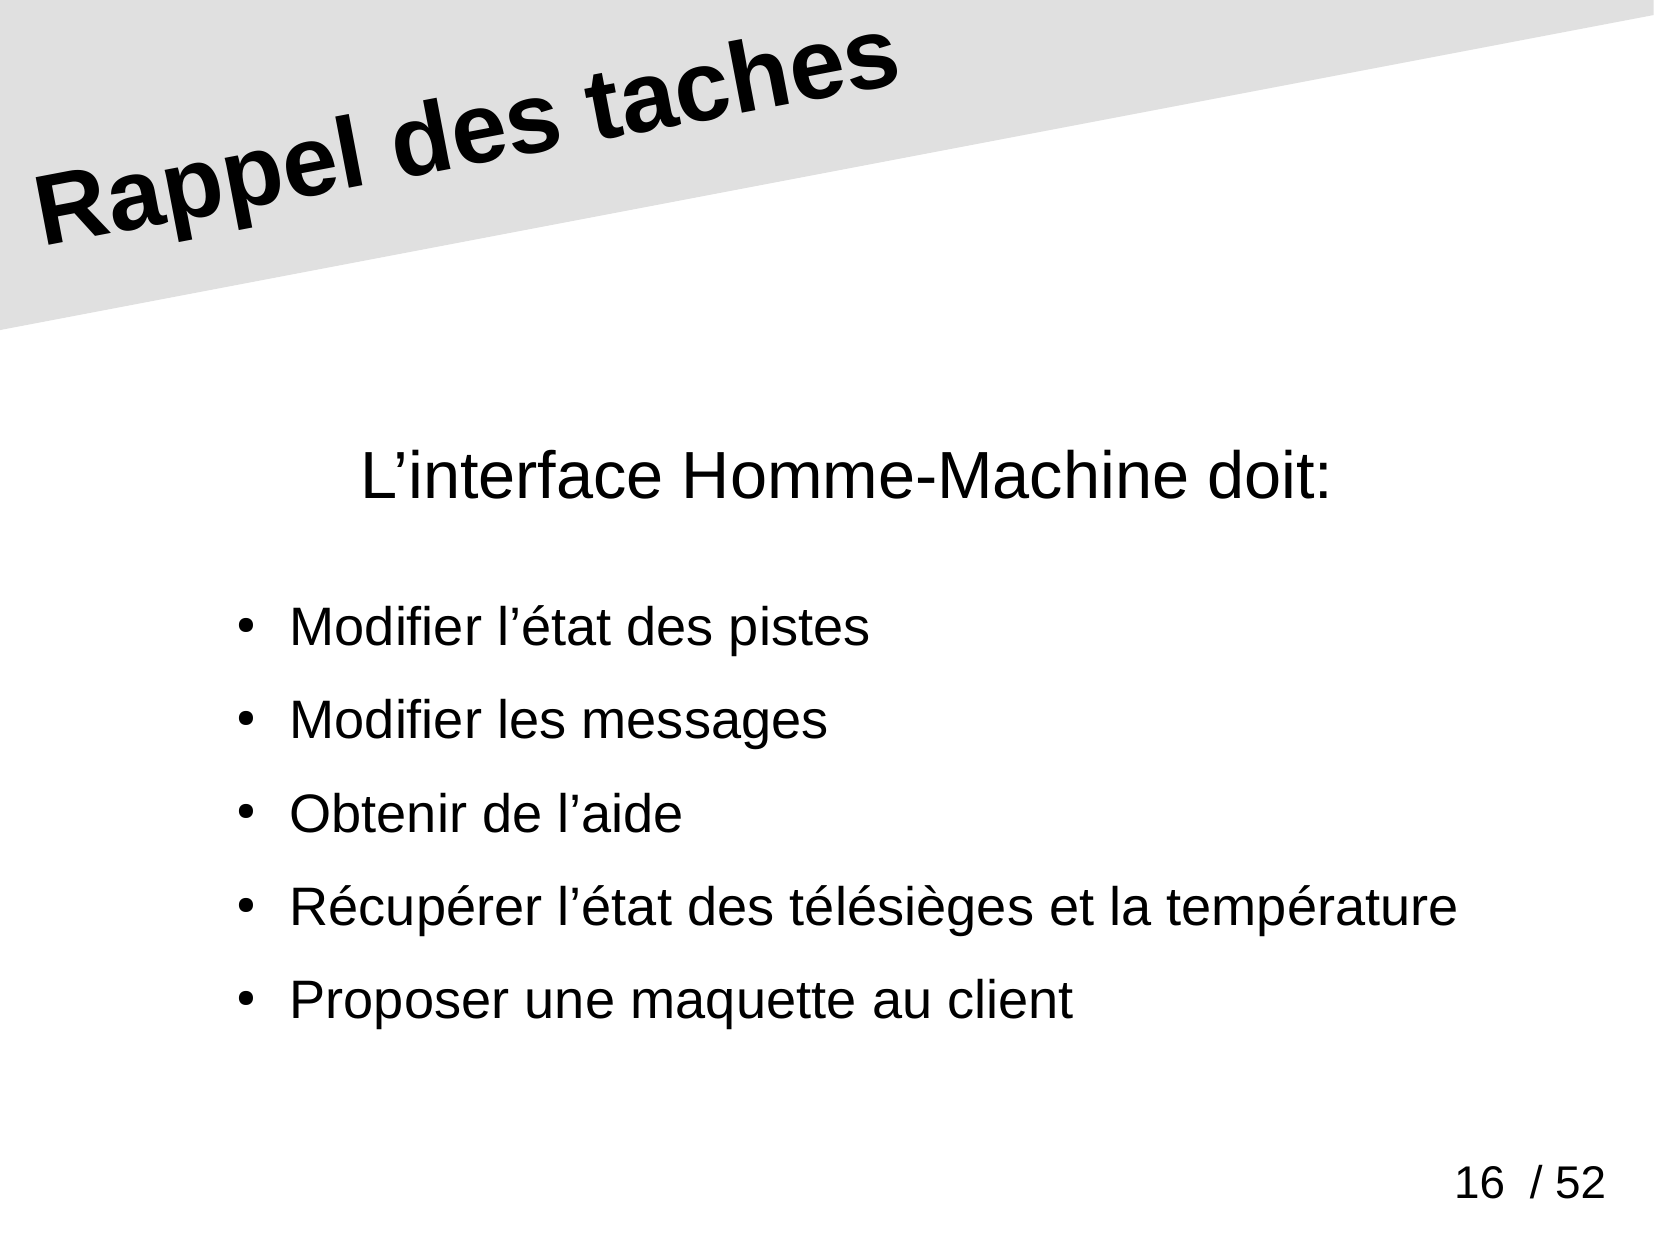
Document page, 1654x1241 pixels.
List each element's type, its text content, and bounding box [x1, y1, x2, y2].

title Rappel des taches [17, 0, 1518, 315]
list L’interface Homme-Machine doit: Modifier l’état des pistes Modifier les messages Obtenir de l’aide Récupérer l’état des télésièges et la température Proposer une maquette au client [218, 437, 1654, 1158]
